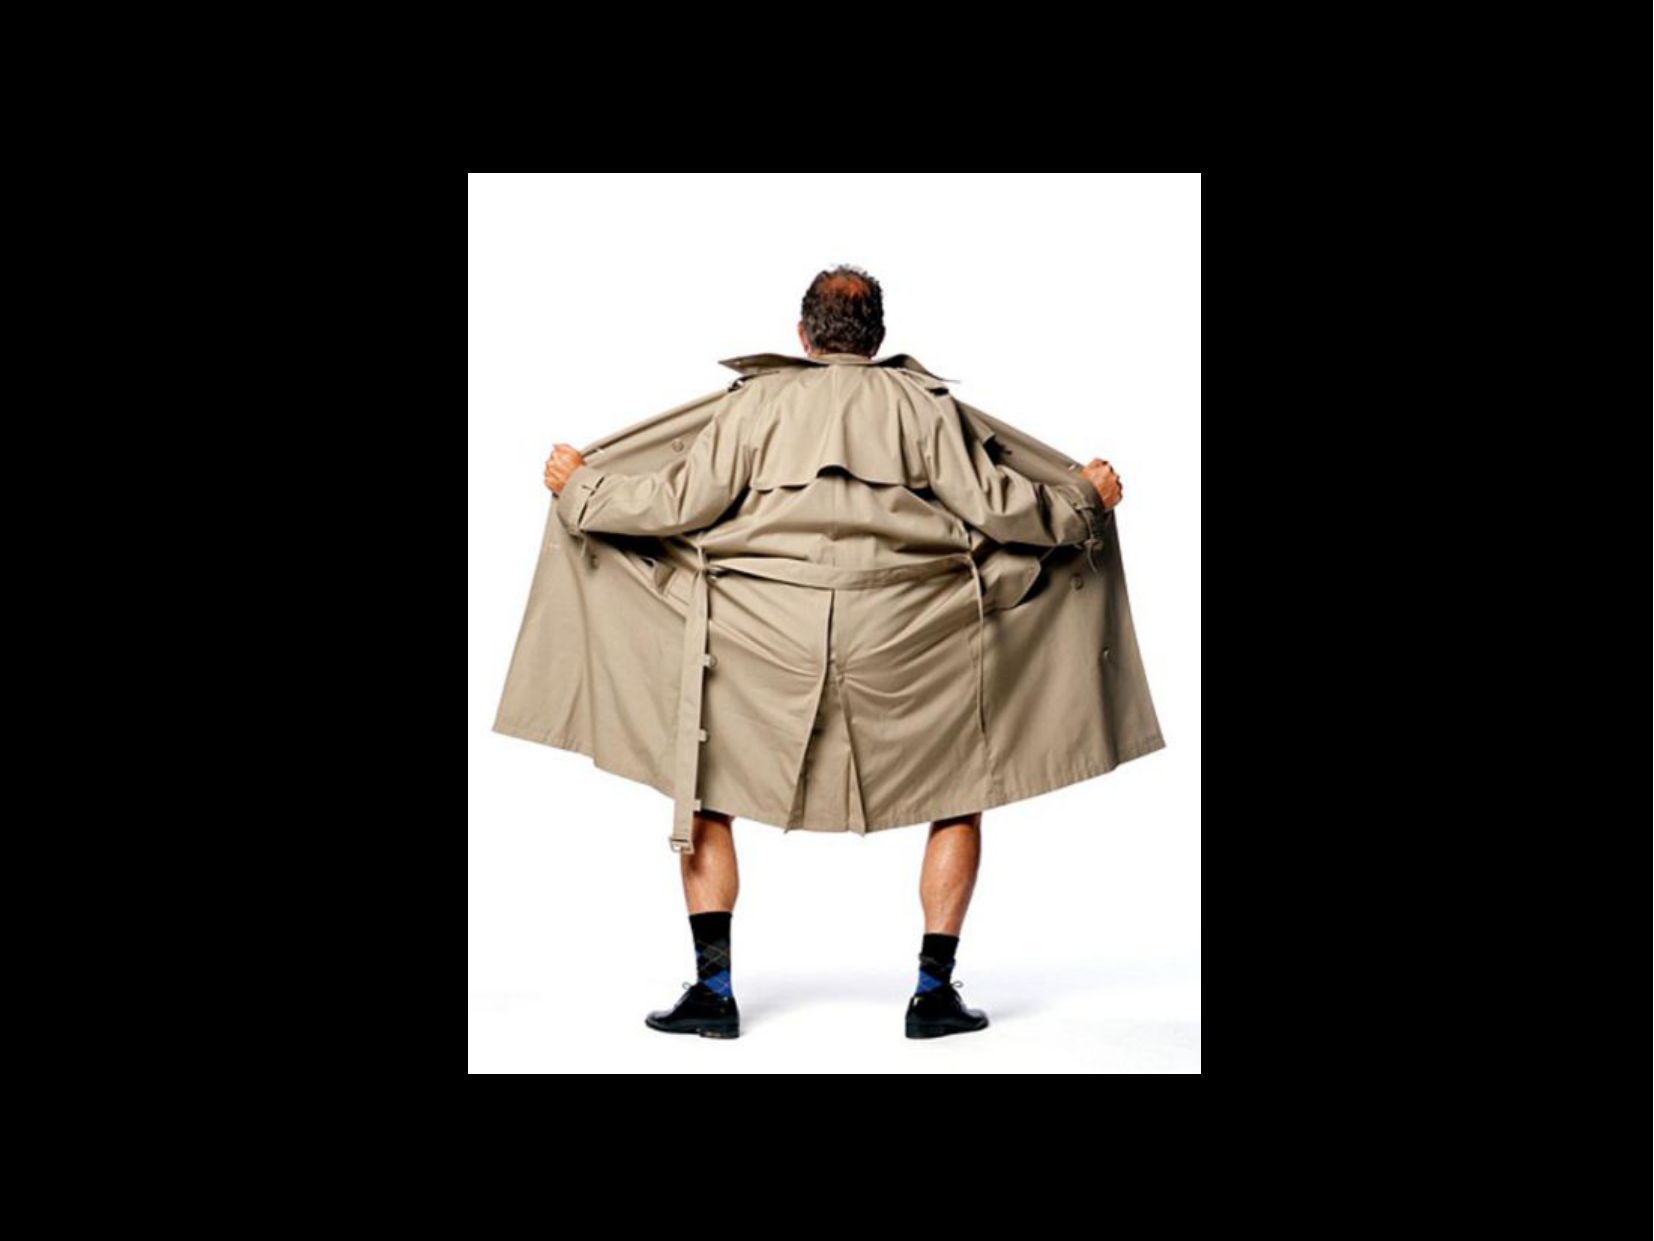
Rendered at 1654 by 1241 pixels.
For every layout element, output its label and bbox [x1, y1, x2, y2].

picture [468, 173, 1201, 1074]
